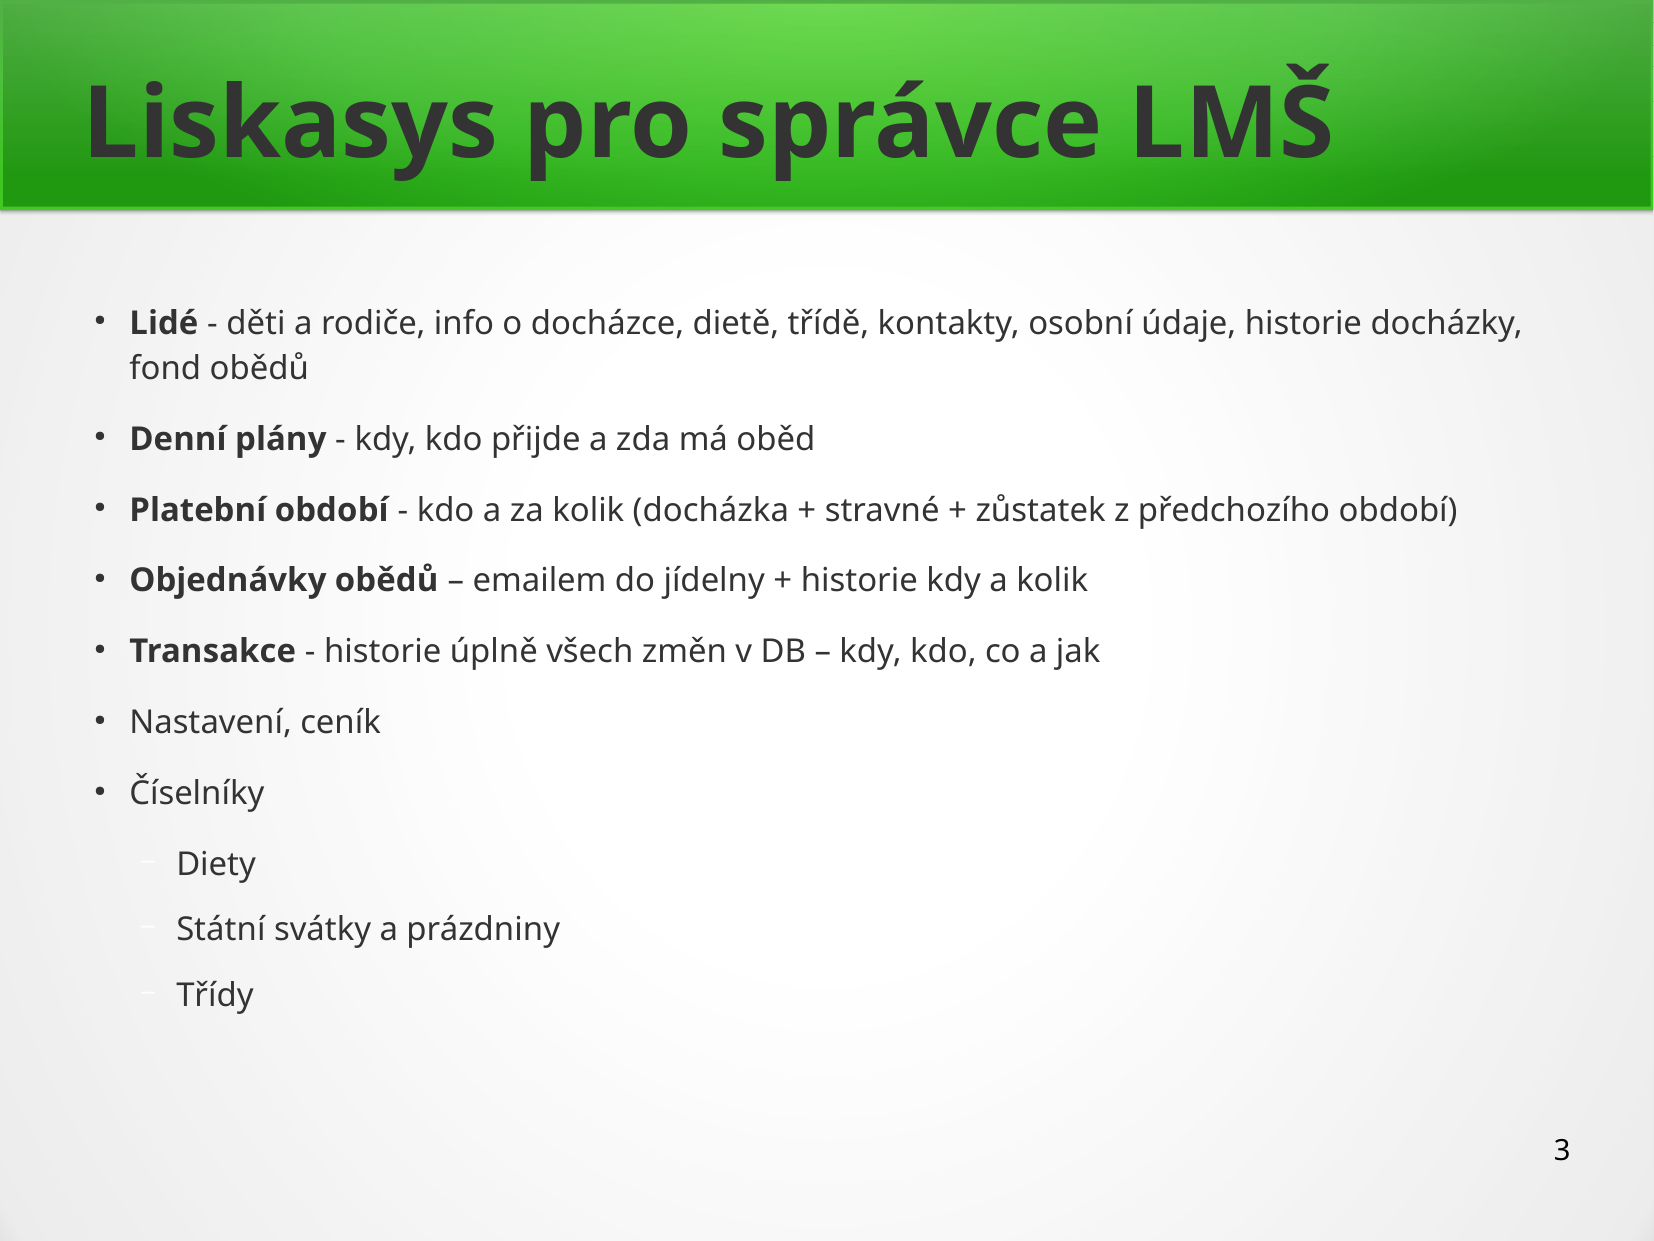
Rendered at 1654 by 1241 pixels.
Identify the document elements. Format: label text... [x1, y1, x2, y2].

title Liskasys pro správce LMŠ [82, 47, 1571, 189]
list Lidé - děti a rodiče, info o docházce, dietě, třídě, kontakty, osobní údaje, historie docházky, fond obědů Denní plány - kdy, kdo přijde a zda má oběd Platební období - kdo a za kolik (docházka + stravné + zůstatek z předchozího období) Objednávky obědů – emailem do jídelny + historie kdy a kolik Transakce - historie úplně všech změn v DB – kdy, kdo, co a jak Nastavení, ceník Číselníky Diety Státní svátky a prázdniny Třídy [82, 299, 1571, 1019]
